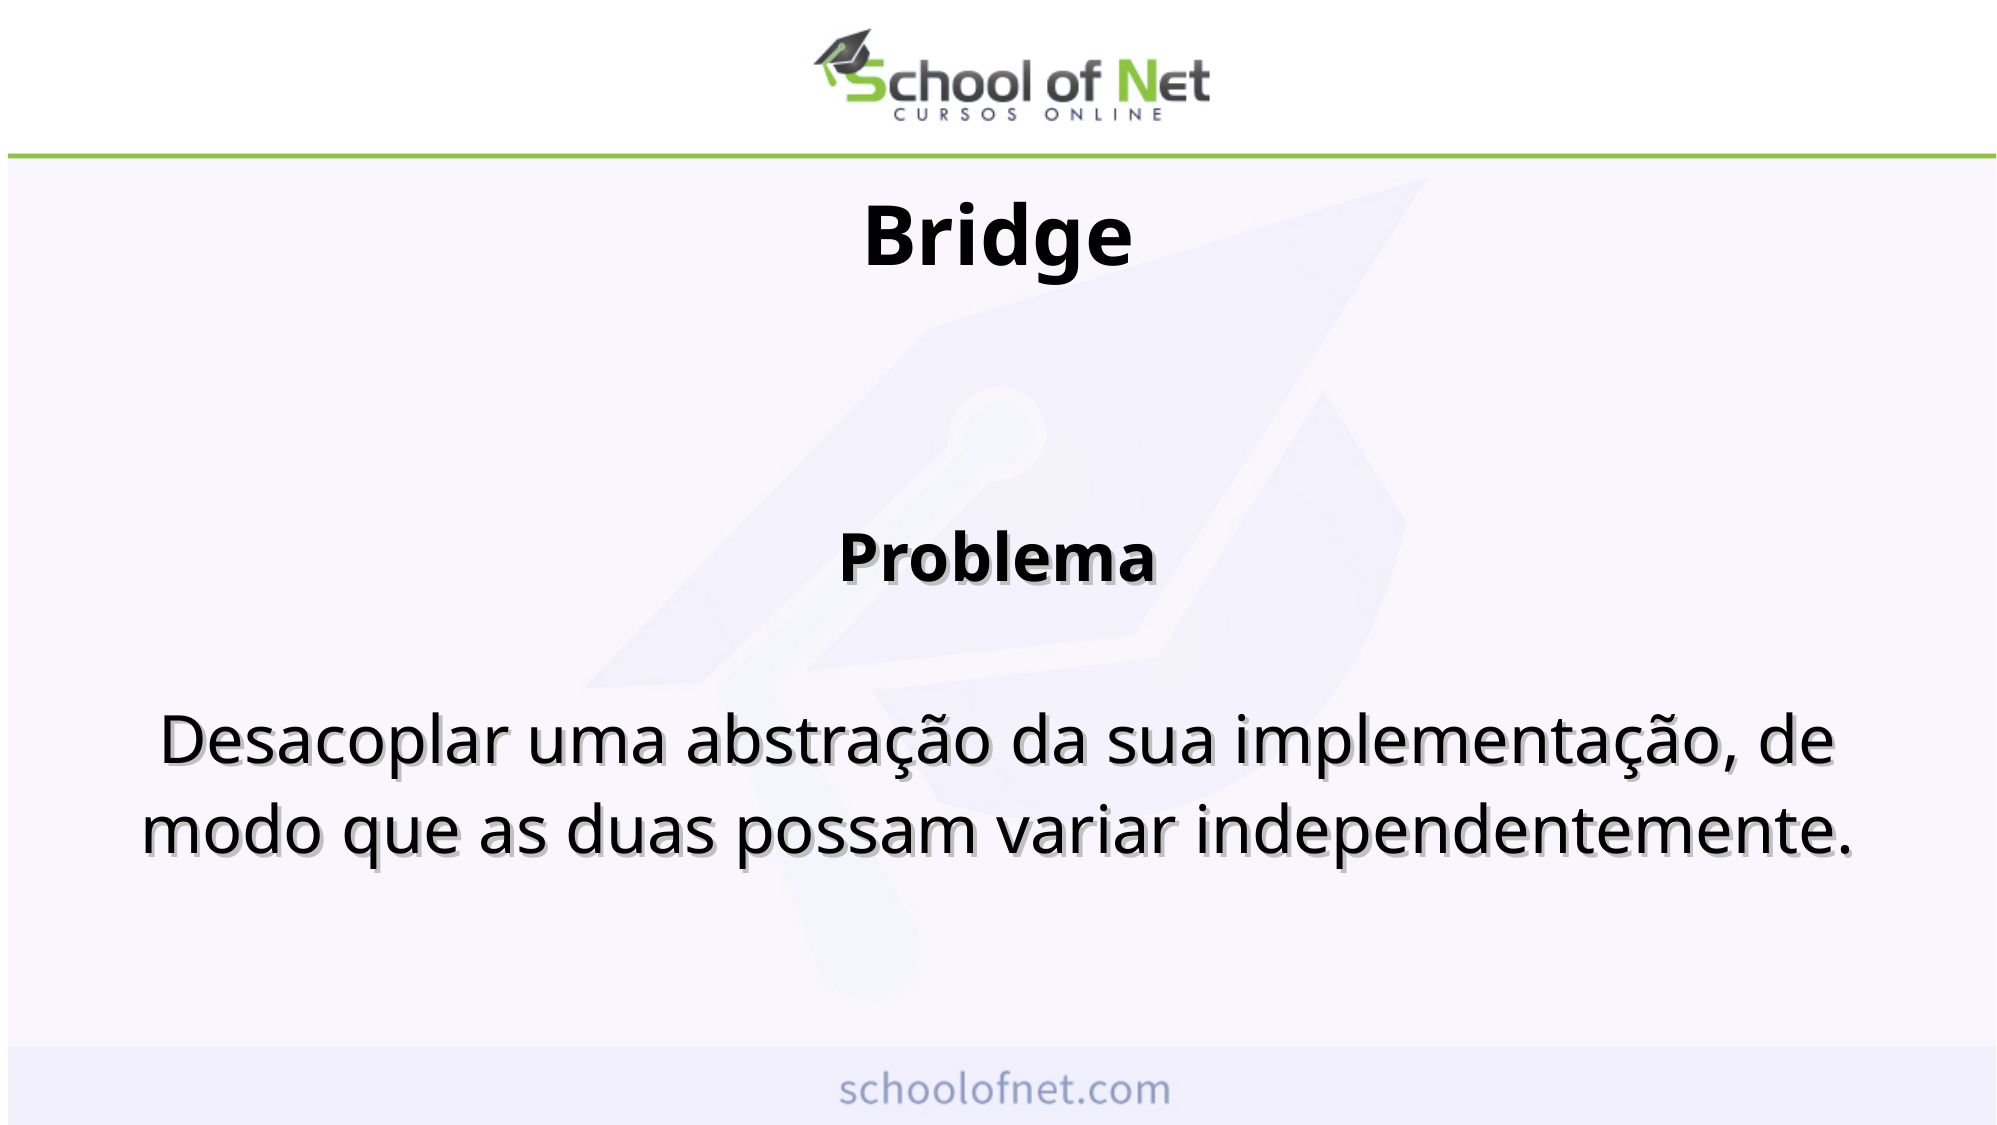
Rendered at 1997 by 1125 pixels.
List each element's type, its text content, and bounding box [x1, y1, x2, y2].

picture [7, 5, 1997, 1125]
subtitle Problema Desacoplar uma abstração da sua implementação, de modo que as duas possam variar independentemente. [99, 377, 1897, 1006]
title Bridge [99, 171, 1897, 296]
